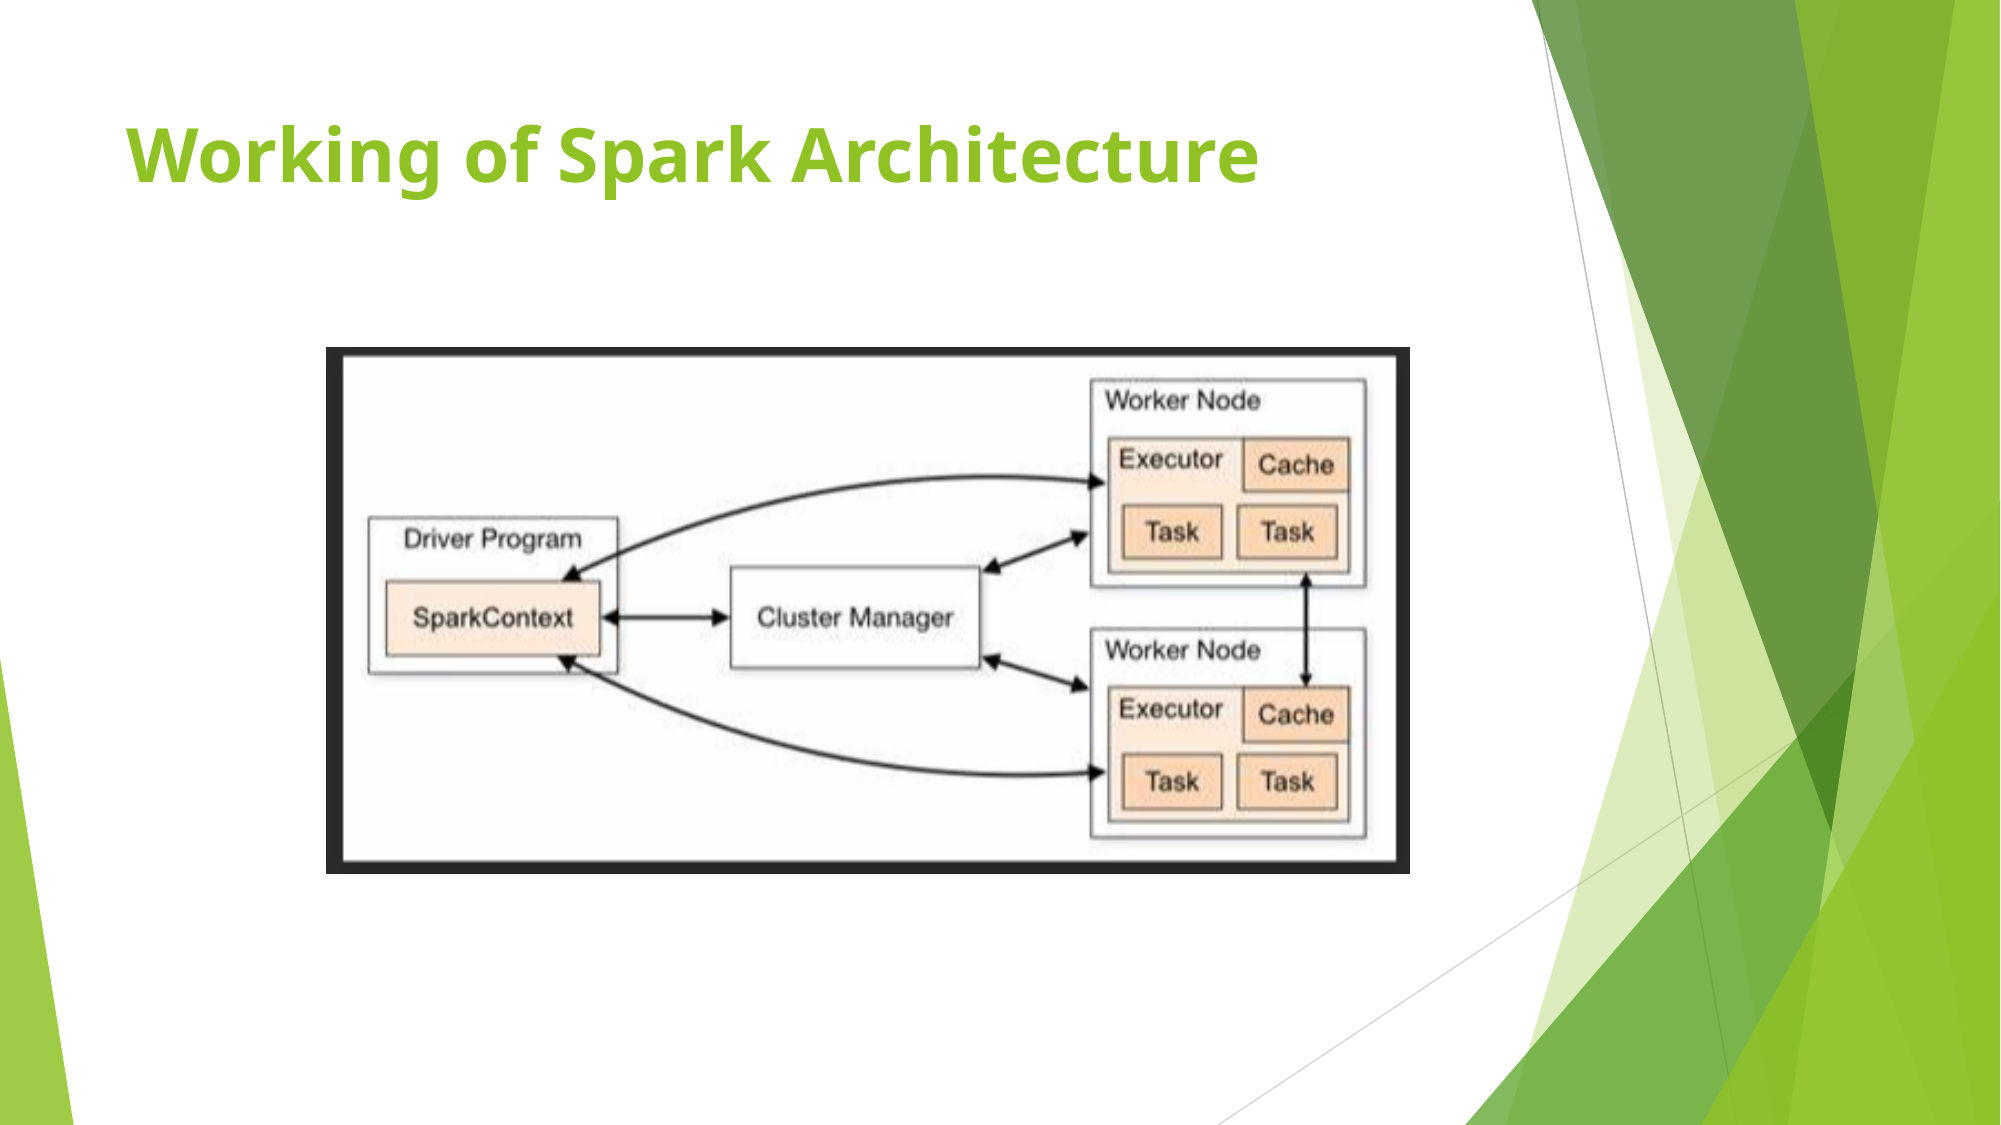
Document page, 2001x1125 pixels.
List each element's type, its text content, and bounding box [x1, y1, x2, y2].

picture [326, 347, 1410, 874]
title Working of Spark Architecture [111, 99, 1522, 317]
